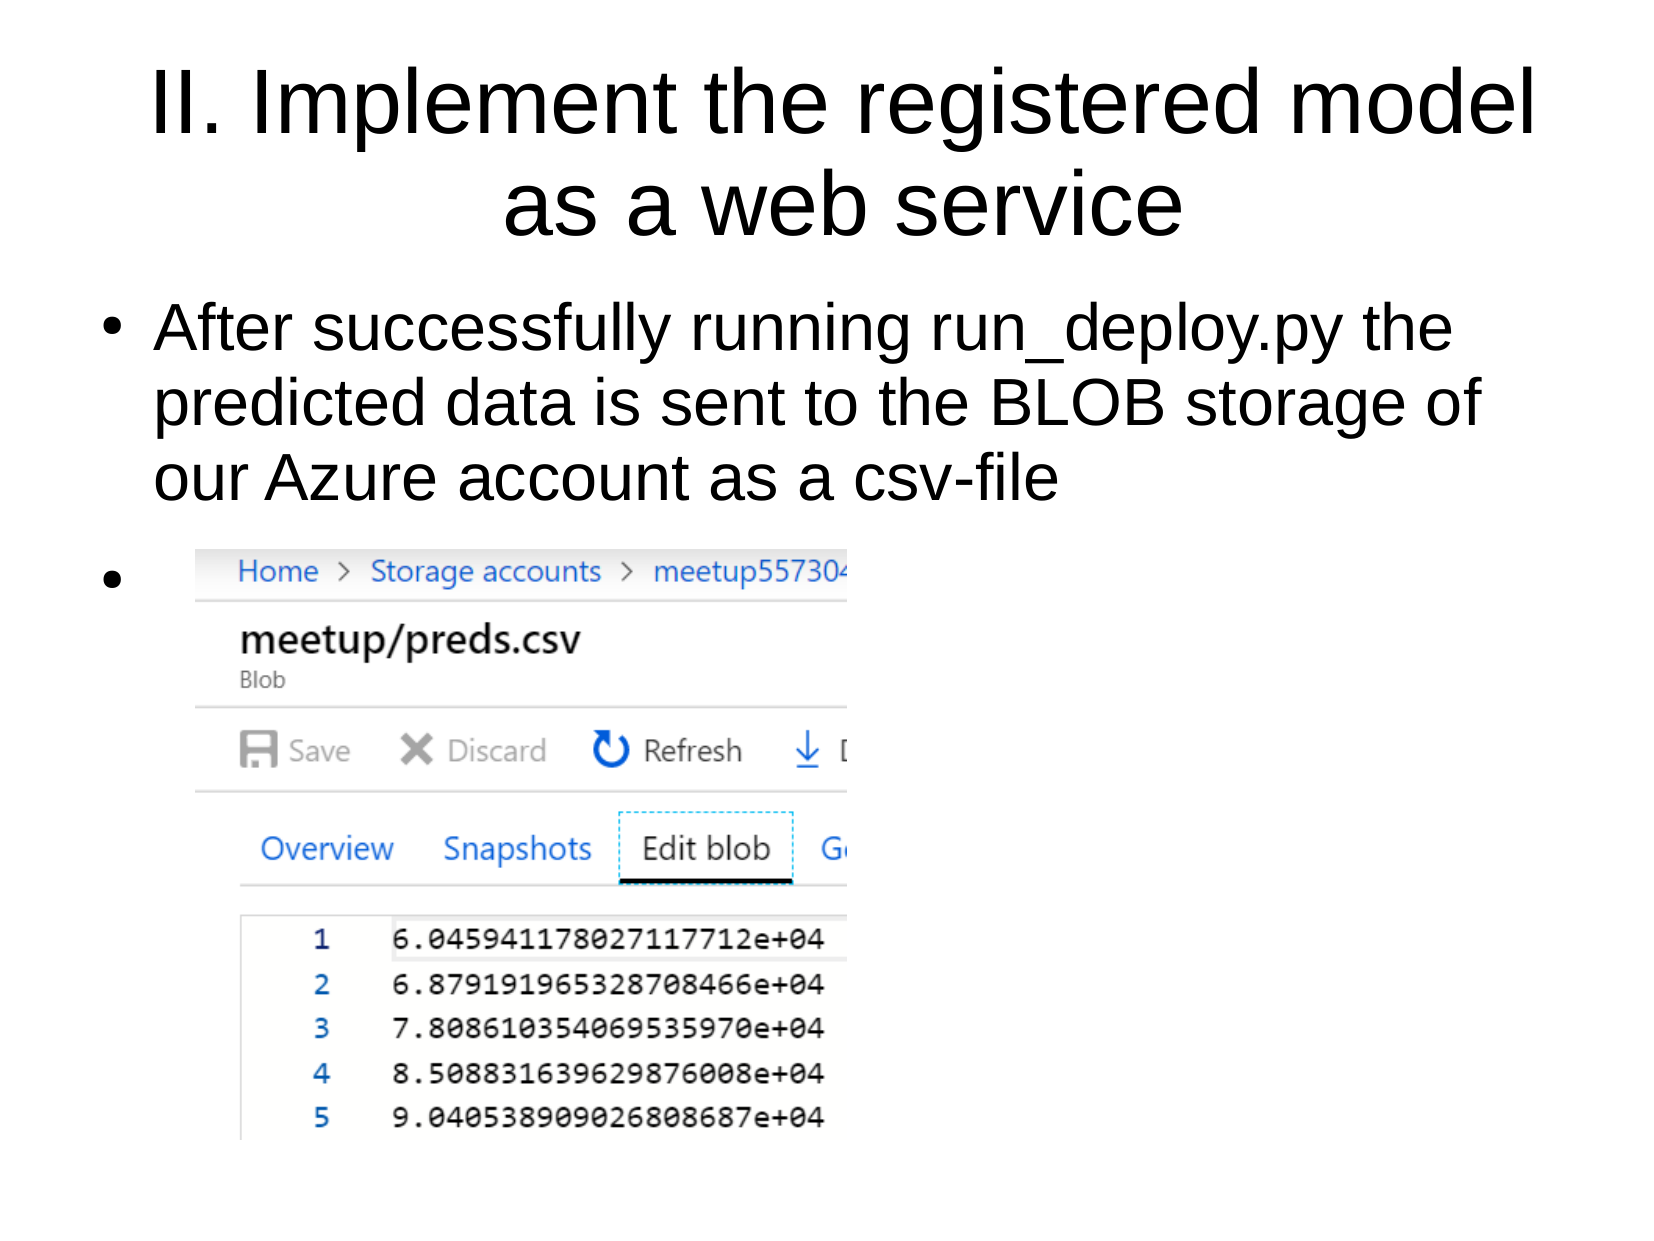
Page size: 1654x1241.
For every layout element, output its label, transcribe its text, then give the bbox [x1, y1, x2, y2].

picture [195, 549, 847, 1141]
list After successfully running run_deploy.py the predicted data is sent to the BLOB storage of our Azure account as a csv-file [82, 290, 1571, 1109]
title II. Implement the registered model as a web service [82, 49, 1571, 257]
